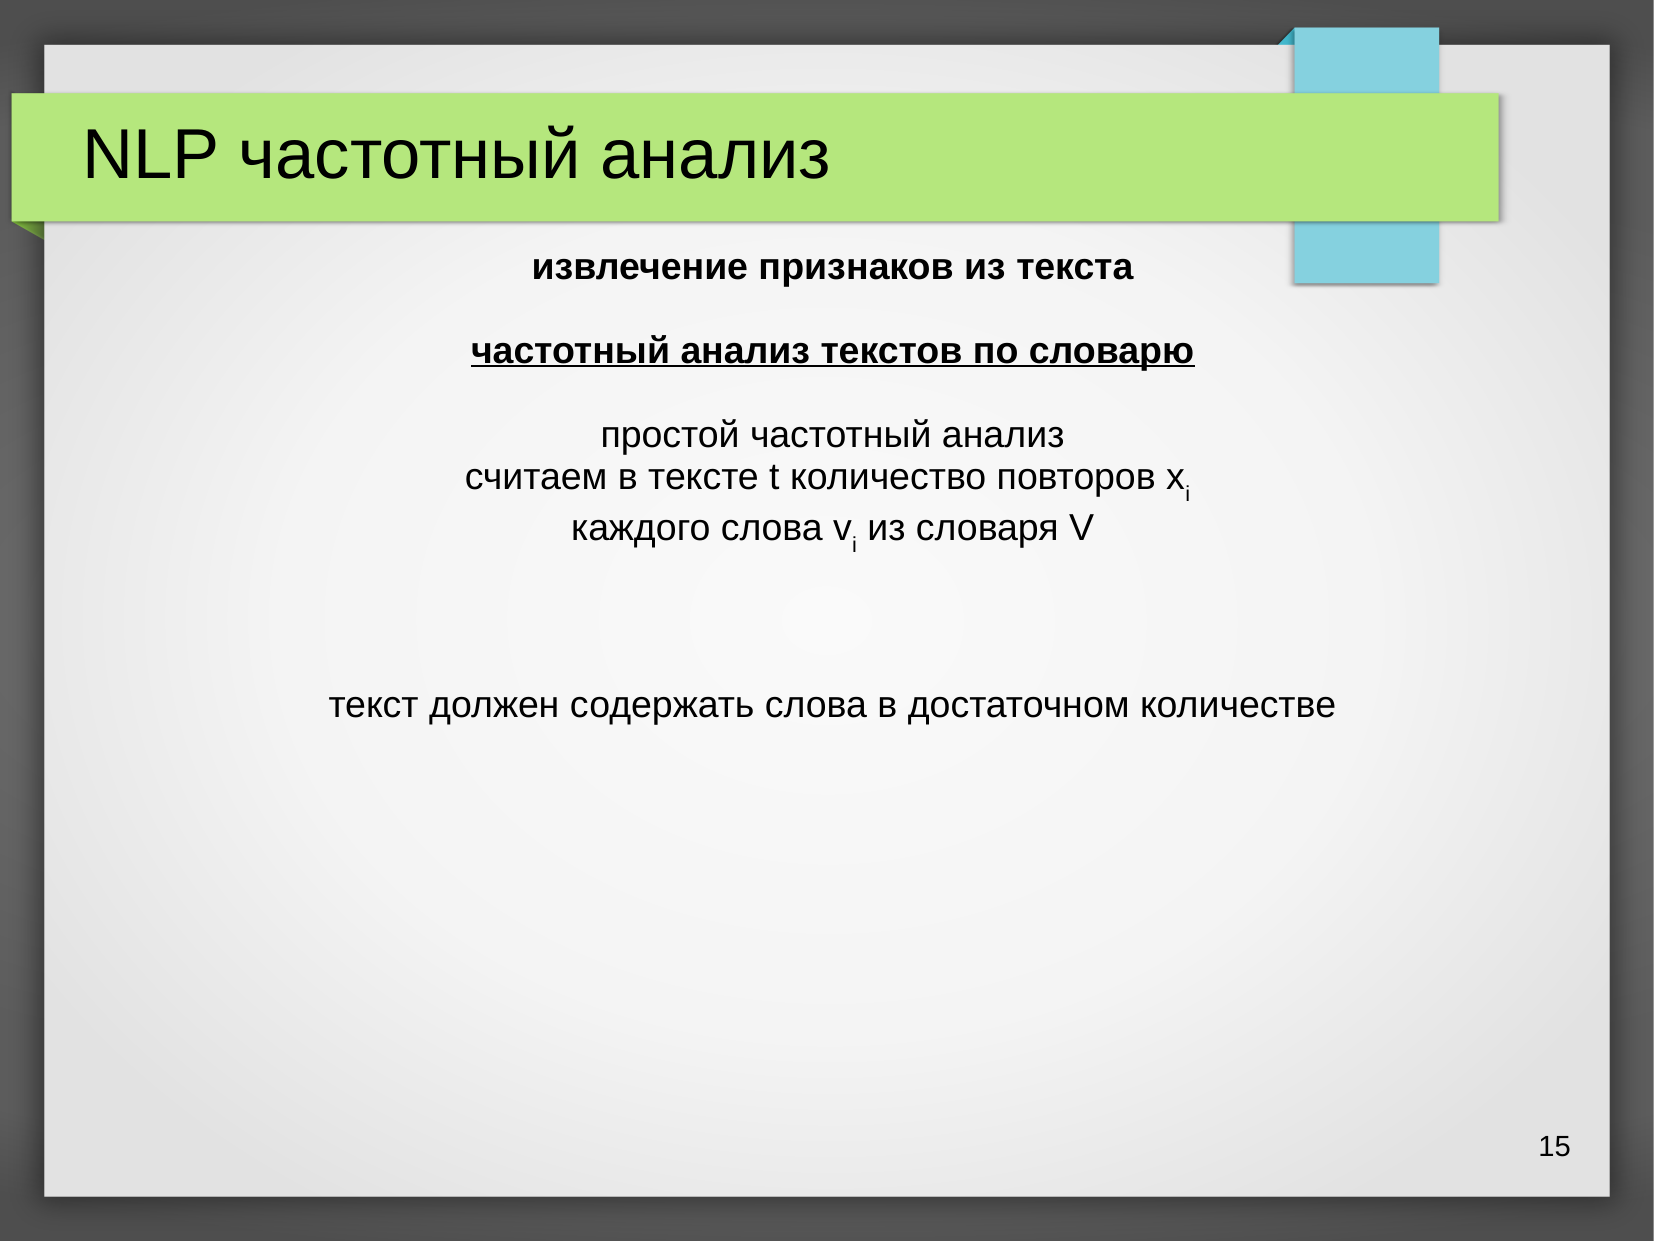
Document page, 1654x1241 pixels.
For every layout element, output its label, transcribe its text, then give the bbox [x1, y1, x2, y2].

title NLP частотный анализ [82, 113, 1406, 194]
picture [0, 0, 1654, 1241]
text_box извлечение признаков из текста частотный анализ текстов по словарю простой частотный анализ считаем в тексте t количество повторов xi каждого слова vi из словаря V текст должен содержать слова в достаточном количестве [188, 245, 1477, 808]
